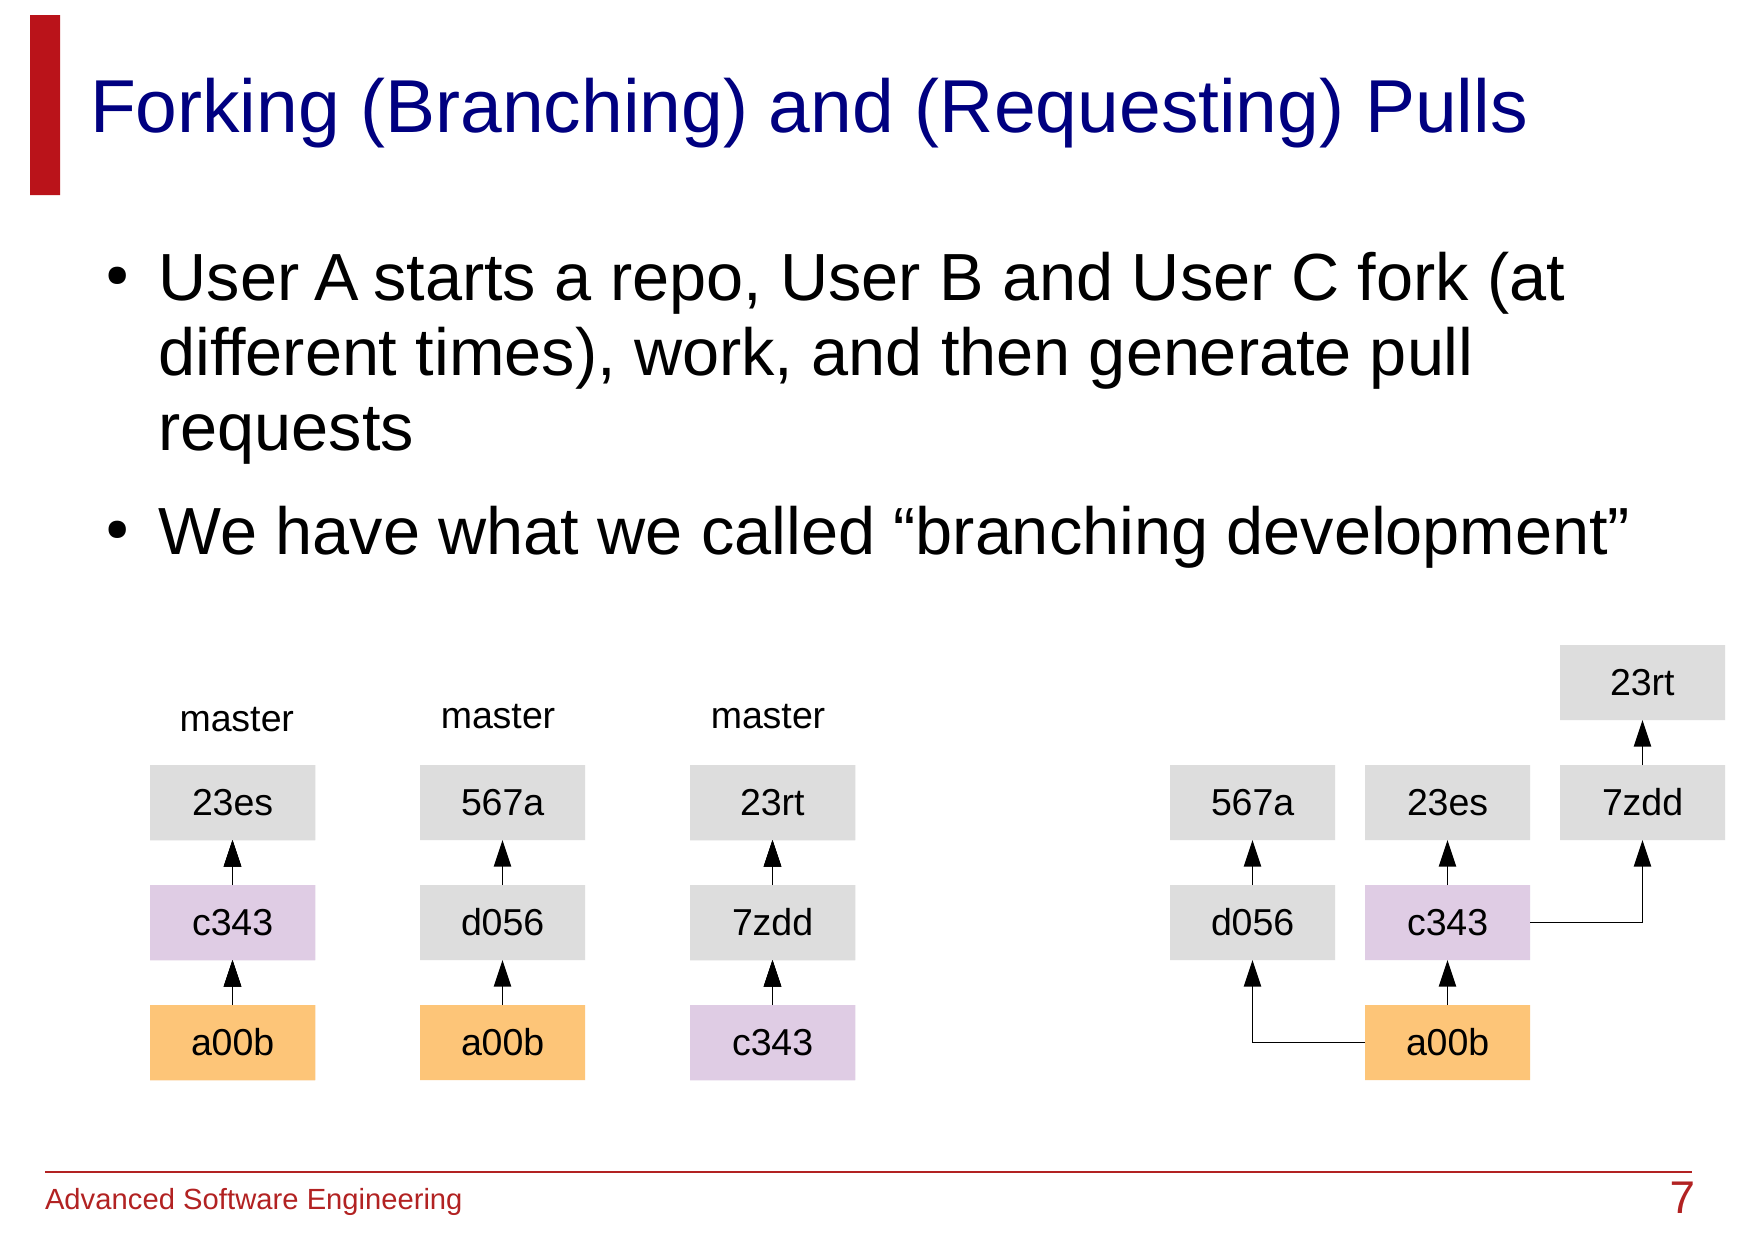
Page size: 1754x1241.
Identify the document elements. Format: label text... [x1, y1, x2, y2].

text_box 23rt [1560, 645, 1726, 721]
text_box 567a [420, 765, 586, 841]
text_box master [135, 690, 339, 754]
list User A starts a repo, User B and User C fork (at different times), work, and then generate pull requests We have what we called “branching development” [87, 240, 1696, 665]
text_box d056 [1170, 885, 1336, 961]
text_box c343 [690, 1005, 856, 1081]
text_box master [666, 686, 871, 751]
text_box 23es [150, 765, 316, 841]
text_box a00b [150, 1005, 316, 1081]
text_box a00b [420, 1005, 586, 1081]
text_box 7zdd [690, 885, 856, 961]
text_box 23rt [690, 765, 856, 841]
text_box a00b [1365, 1005, 1531, 1081]
text_box master [396, 686, 601, 751]
text_box 23es [1365, 765, 1531, 841]
text_box 7zdd [1560, 765, 1726, 841]
text_box 567a [1170, 765, 1336, 841]
title Forking (Branching) and (Requesting) Pulls [90, 17, 1696, 196]
text_box c343 [150, 885, 316, 961]
text_box d056 [420, 885, 586, 961]
text_box c343 [1365, 885, 1531, 961]
